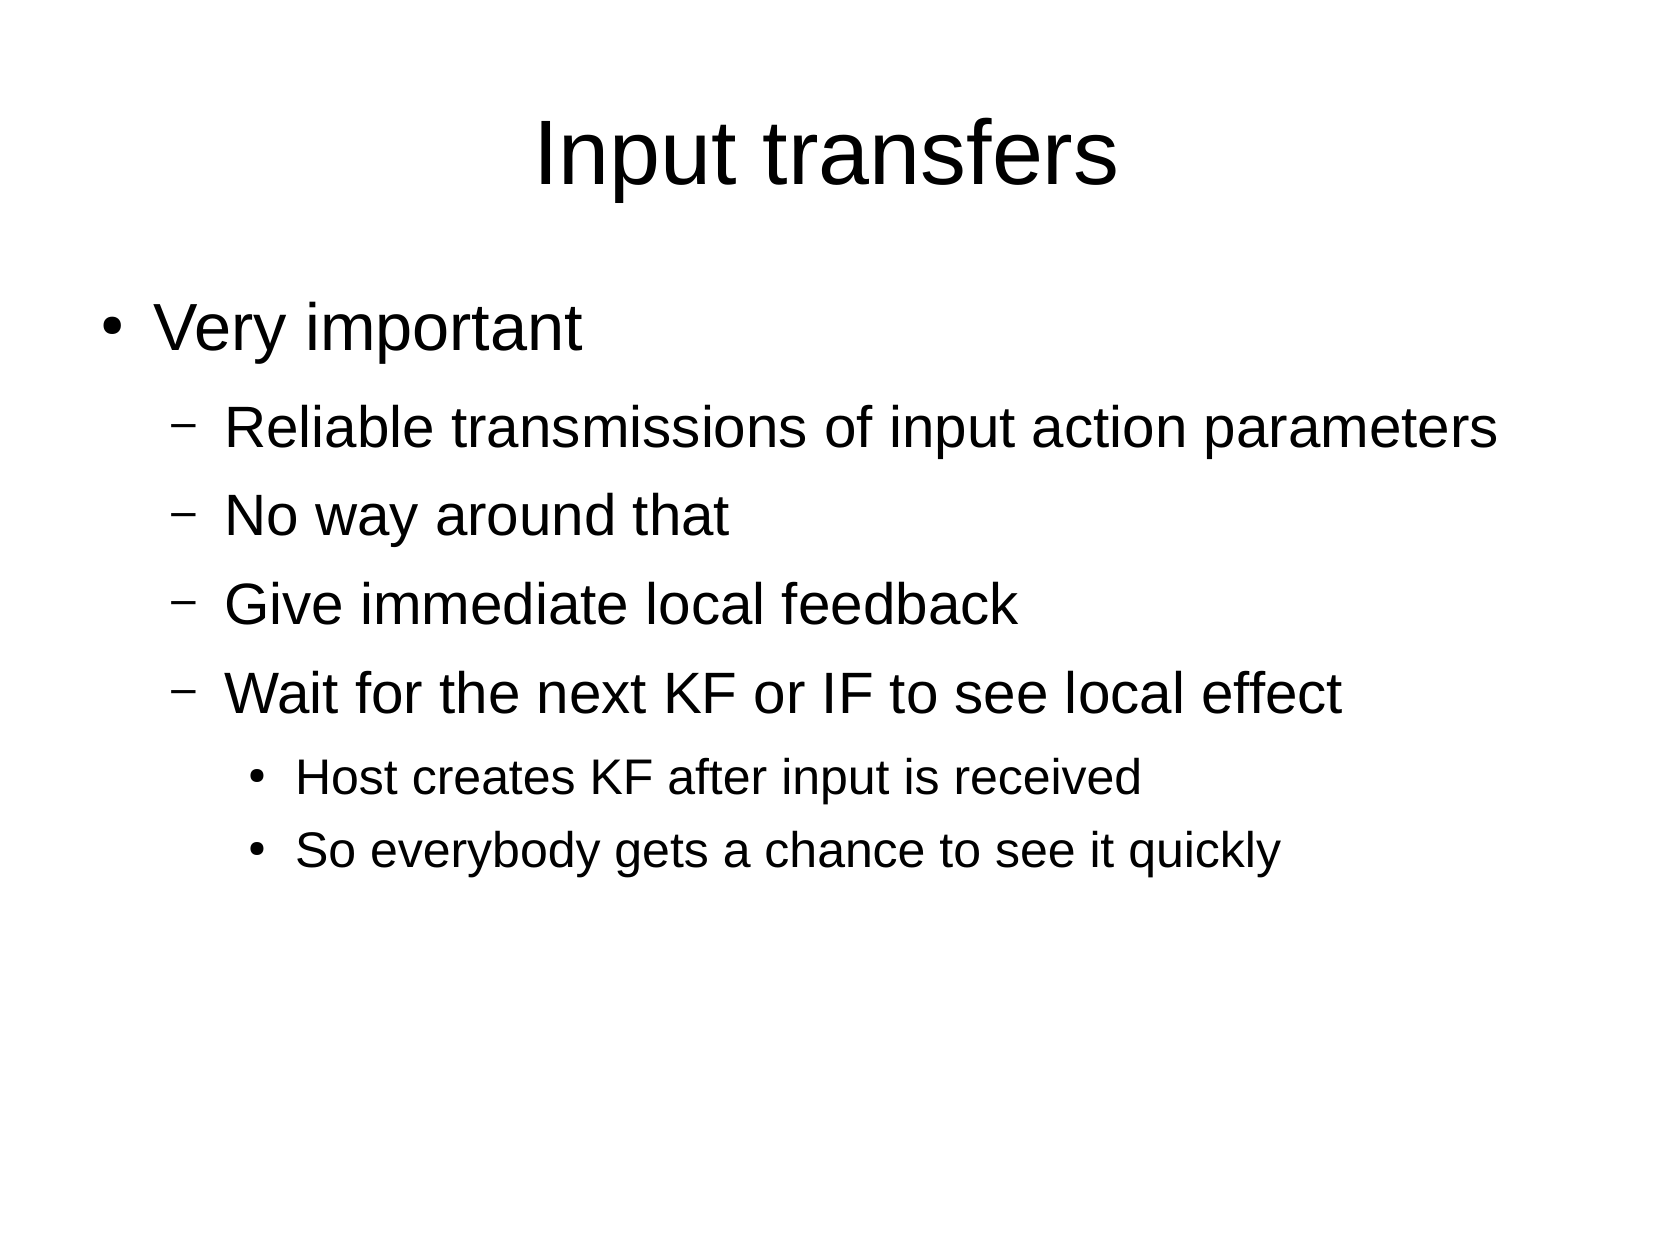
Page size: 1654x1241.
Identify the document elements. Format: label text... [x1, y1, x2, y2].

list Very important Reliable transmissions of input action parameters No way around that Give immediate local feedback Wait for the next KF or IF to see local effect Host creates KF after input is received So everybody gets a chance to see it quickly [82, 290, 1571, 1109]
title Input transfers [82, 49, 1571, 257]
